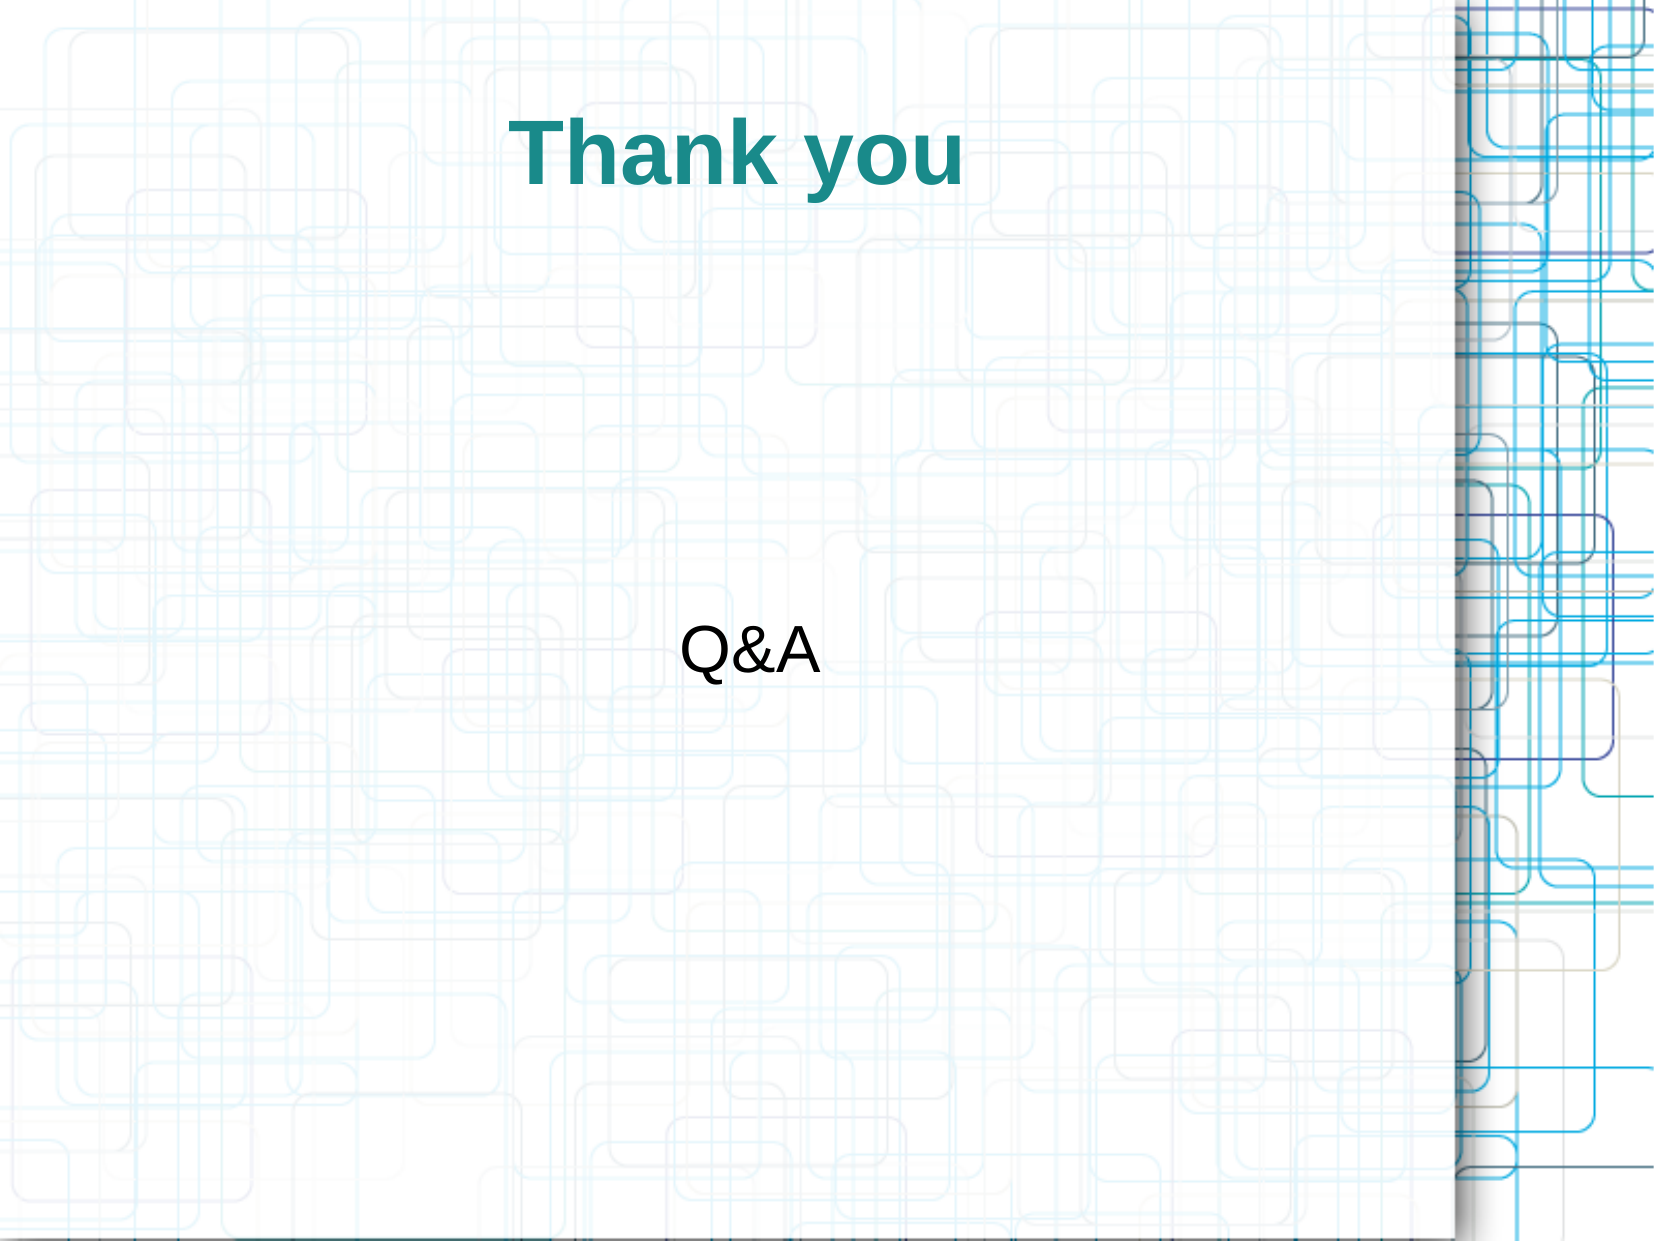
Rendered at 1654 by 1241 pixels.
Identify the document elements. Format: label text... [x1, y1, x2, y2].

picture [0, 0, 1654, 1241]
title Thank you [59, 49, 1418, 257]
subtitle Q&A [82, 290, 1418, 1010]
